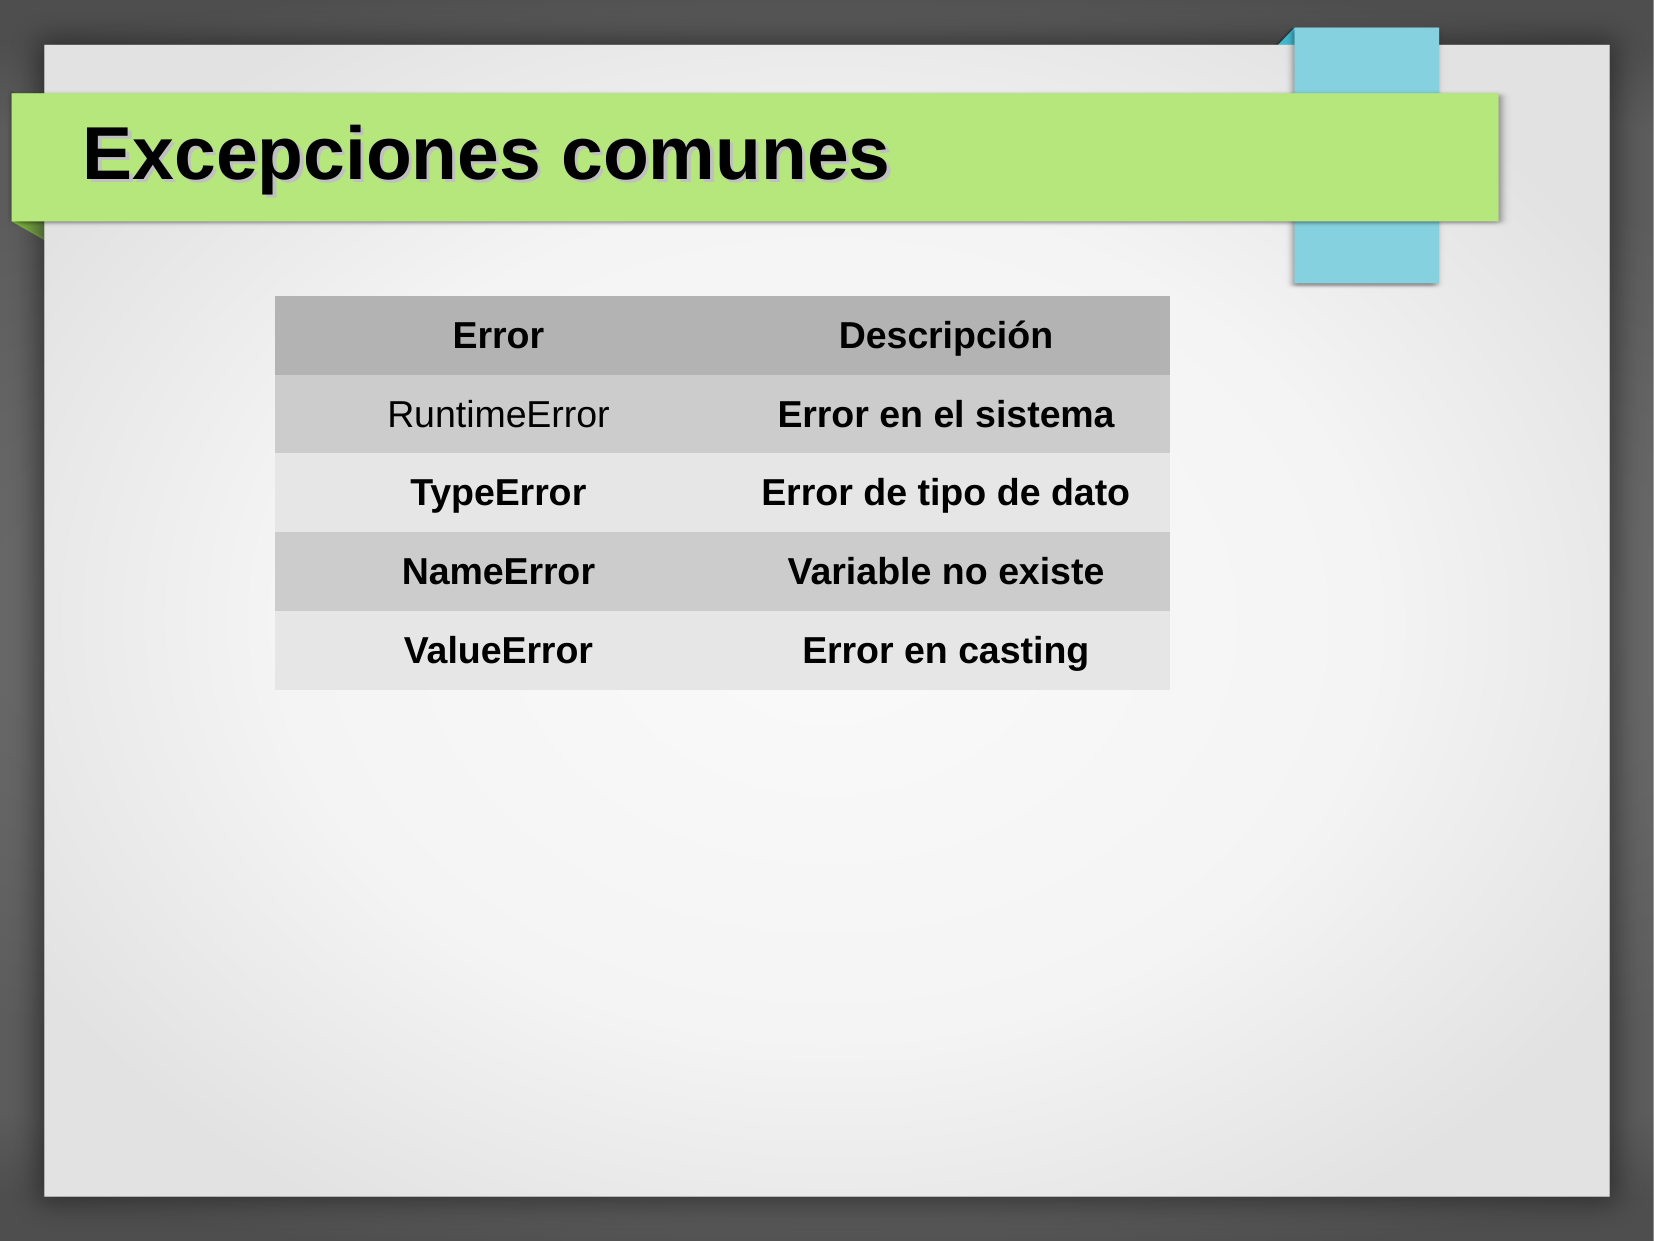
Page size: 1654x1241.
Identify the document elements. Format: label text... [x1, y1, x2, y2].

picture [0, 0, 1654, 1241]
table_cell RuntimeError [275, 375, 722, 453]
table_cell Variable no existe [722, 532, 1170, 611]
table_cell TypeError [275, 453, 722, 532]
title Excepciones comunes [82, 94, 1264, 213]
table_cell Error en casting [722, 611, 1170, 690]
table_cell Error en el sistema [722, 375, 1170, 453]
table_cell ValueError [275, 611, 722, 690]
table_header Descripción [722, 296, 1170, 375]
table_header Error [275, 296, 722, 375]
table_cell NameError [275, 532, 722, 611]
table_cell Error de tipo de dato [722, 453, 1170, 532]
